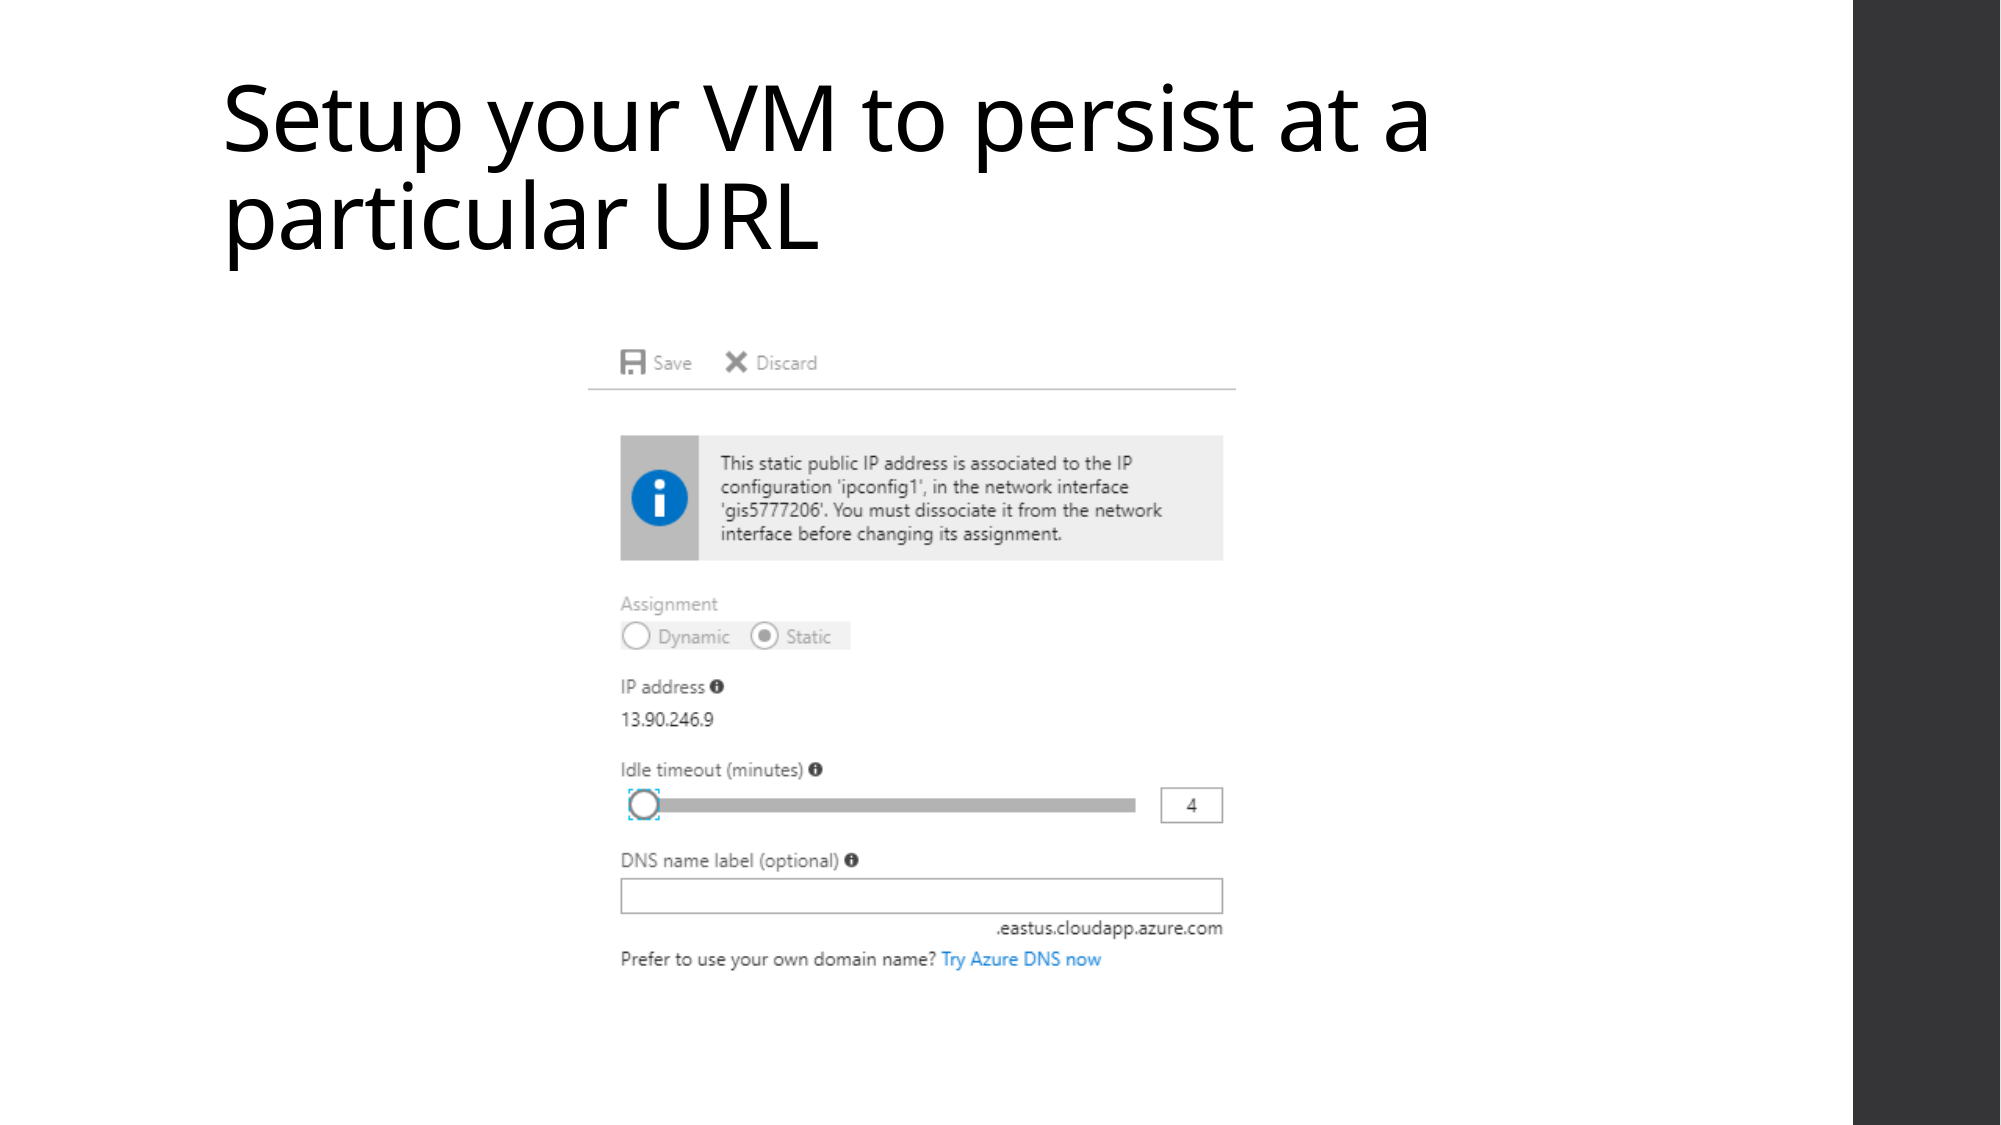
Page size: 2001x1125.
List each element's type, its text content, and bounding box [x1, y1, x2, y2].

picture [588, 334, 1236, 980]
title Setup your VM to persist at a particular URL [206, 60, 1797, 278]
